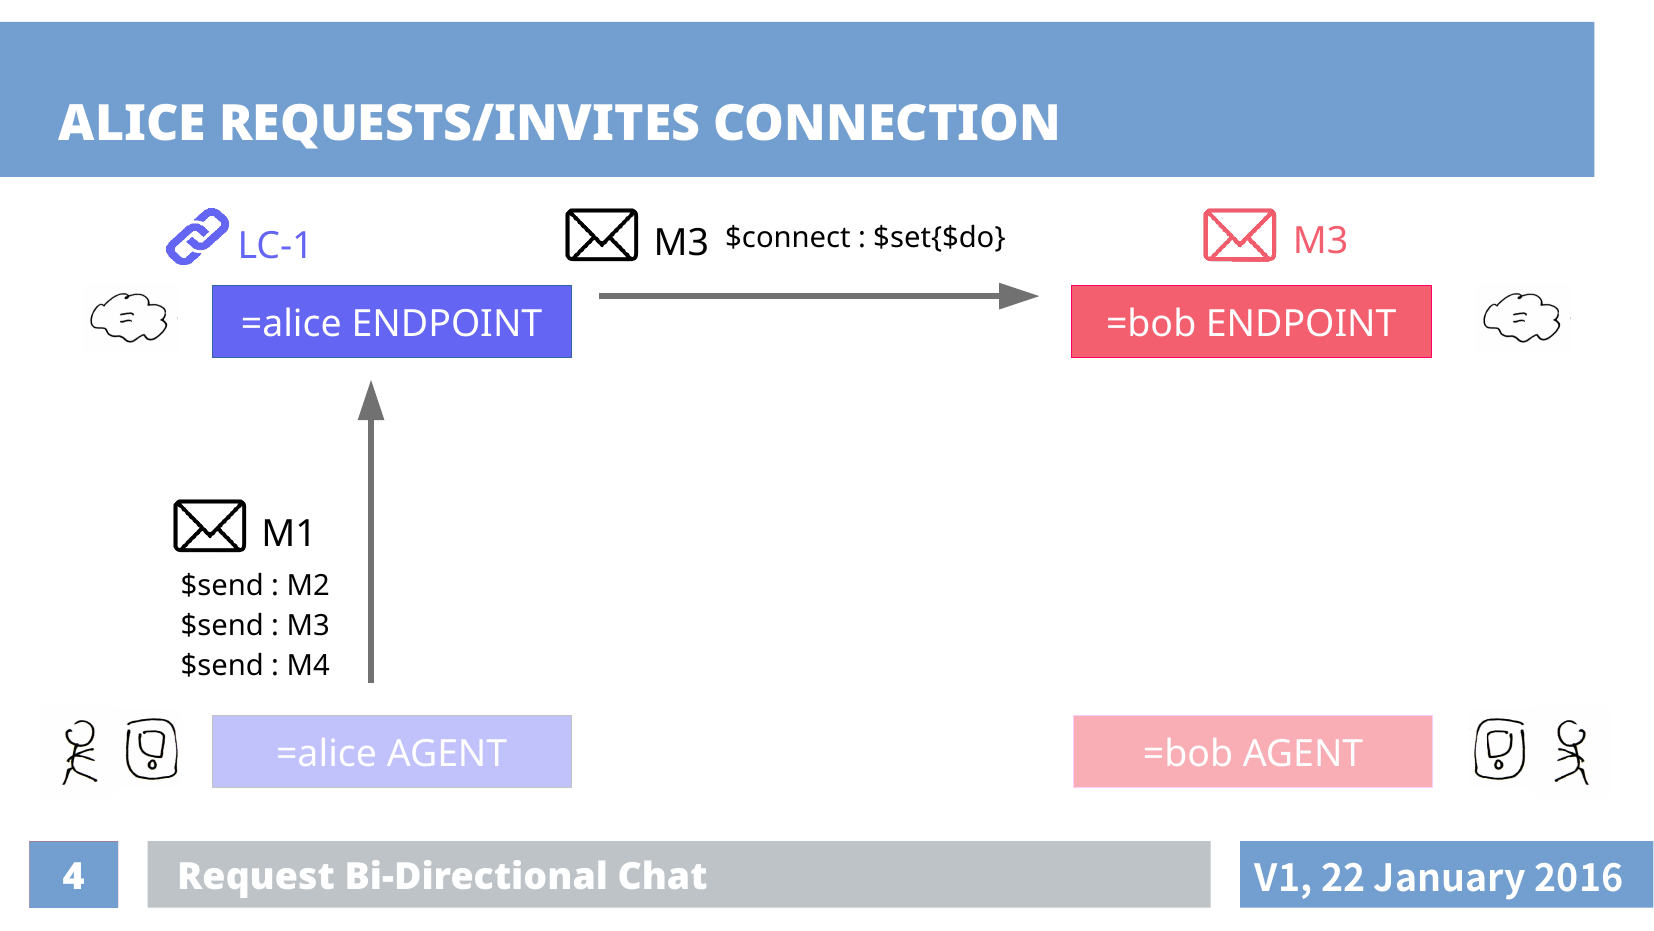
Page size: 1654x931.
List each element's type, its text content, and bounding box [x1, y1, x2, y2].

picture [82, 283, 178, 353]
picture [1469, 706, 1611, 798]
picture [1475, 283, 1571, 353]
text_box $connect : $set{$do} [707, 182, 1195, 291]
title ALICE REQUESTS/INVITES CONNECTION [58, 44, 1595, 155]
text_box =bob ENDPOINT [1071, 285, 1432, 358]
text_box =alice AGENT [212, 715, 572, 788]
picture [1200, 205, 1279, 264]
text_box =alice ENDPOINT [212, 285, 572, 358]
text_box M3 [638, 208, 707, 267]
picture [562, 205, 641, 264]
text_box $send : M2 $send : M3 $send : M4 [0, 561, 348, 686]
picture [166, 208, 229, 265]
picture [40, 706, 182, 798]
text_box M3 [1278, 206, 1364, 265]
picture [170, 496, 249, 555]
text_box LC-1 [219, 208, 340, 274]
text_box =bob AGENT [1073, 715, 1433, 788]
text_box M1 [246, 499, 333, 558]
